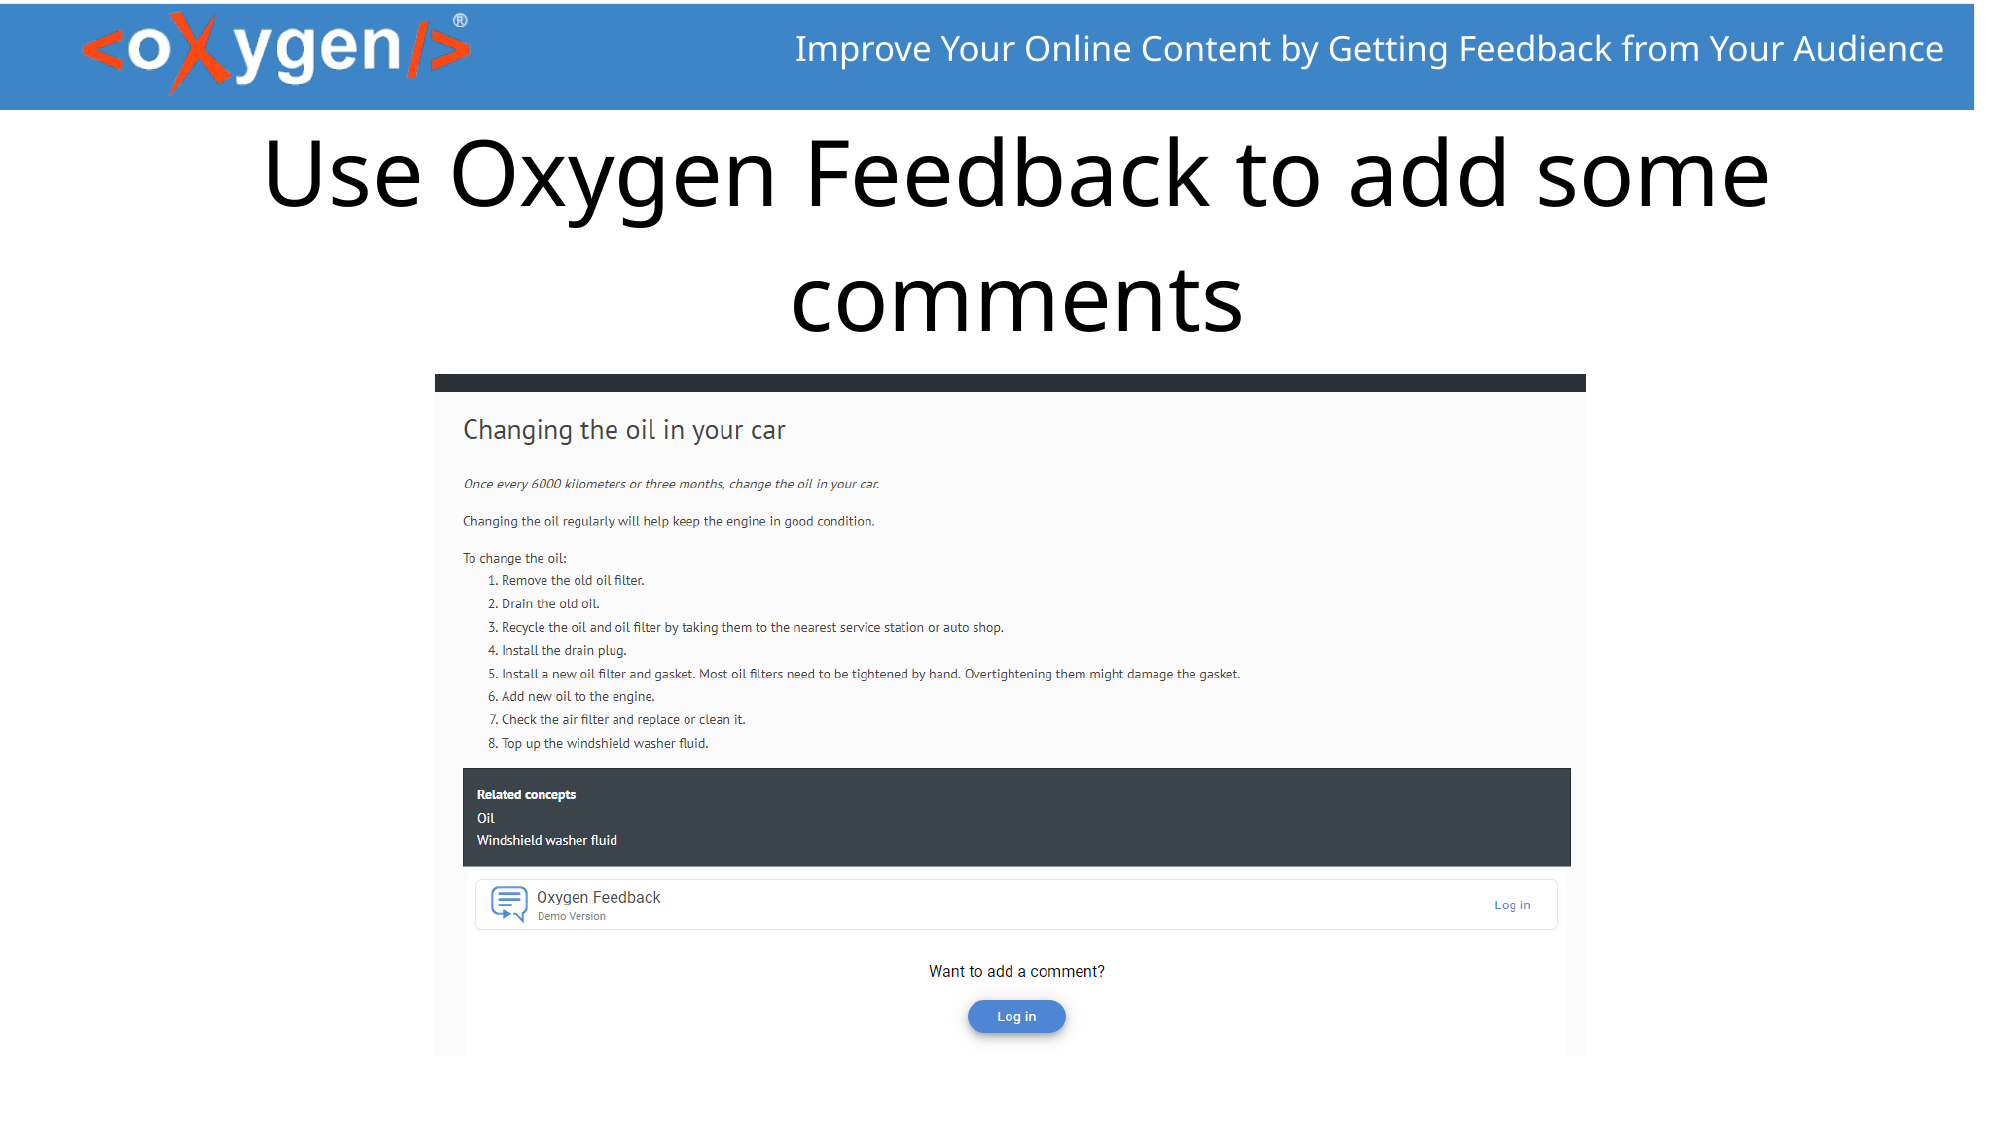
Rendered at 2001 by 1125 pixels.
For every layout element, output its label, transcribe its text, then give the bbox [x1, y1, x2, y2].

picture [435, 374, 1586, 1057]
picture [75, 0, 488, 106]
title Use Oxygen Feedback to add some comments [99, 126, 1900, 341]
